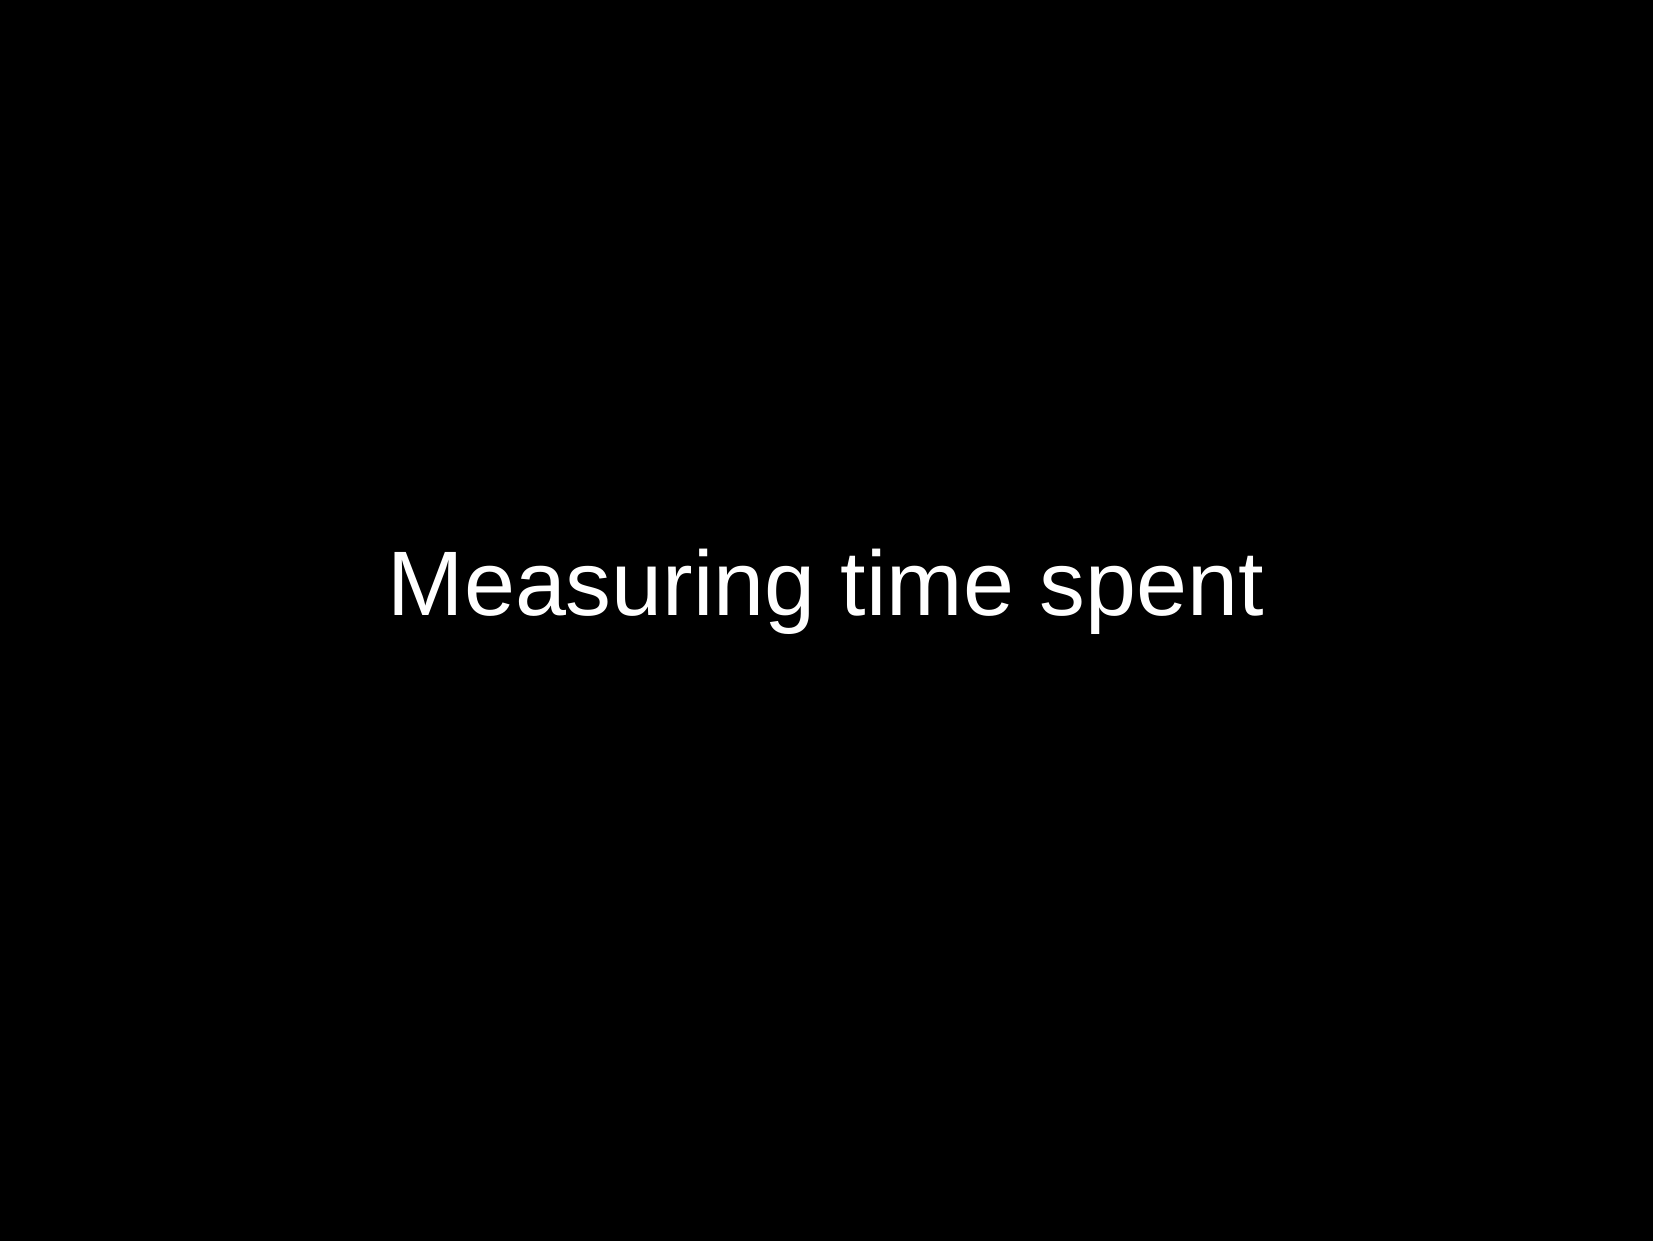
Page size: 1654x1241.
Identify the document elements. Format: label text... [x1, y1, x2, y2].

title Measuring time spent [82, 480, 1571, 688]
